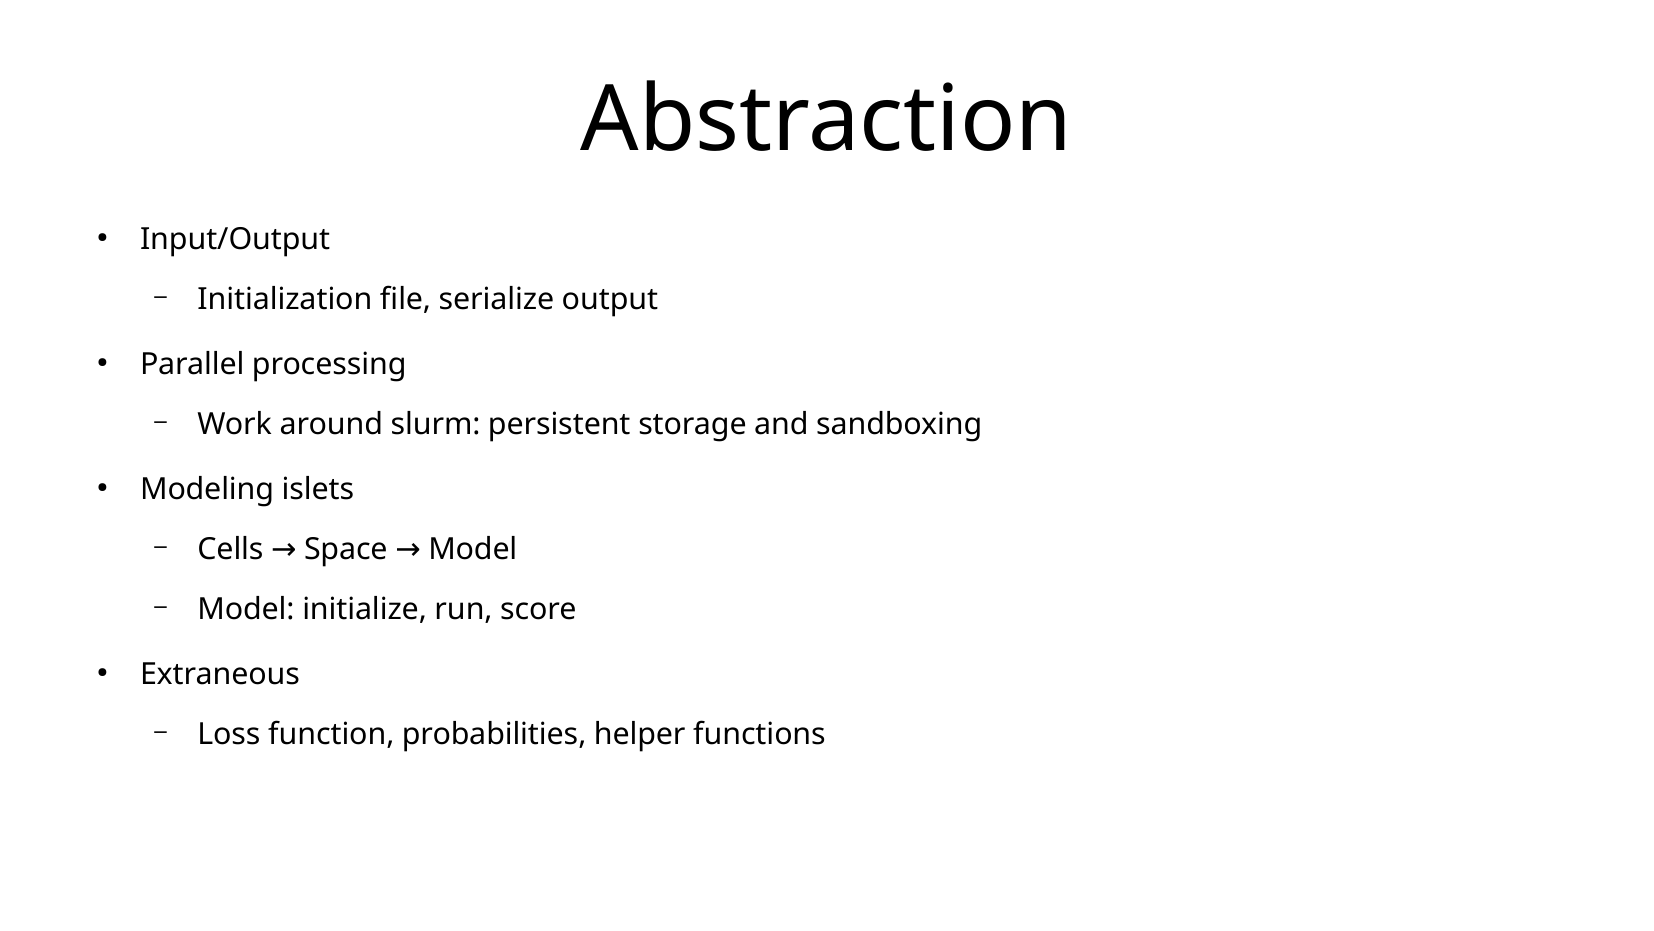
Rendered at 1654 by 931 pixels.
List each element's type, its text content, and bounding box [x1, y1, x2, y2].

list Input/Output Initialization file, serialize output Parallel processing Work around slurm: persistent storage and sandboxing Modeling islets Cells → Space → Model Model: initialize, run, score Extraneous Loss function, probabilities, helper functions [82, 217, 1571, 757]
title Abstraction [82, 37, 1571, 193]
